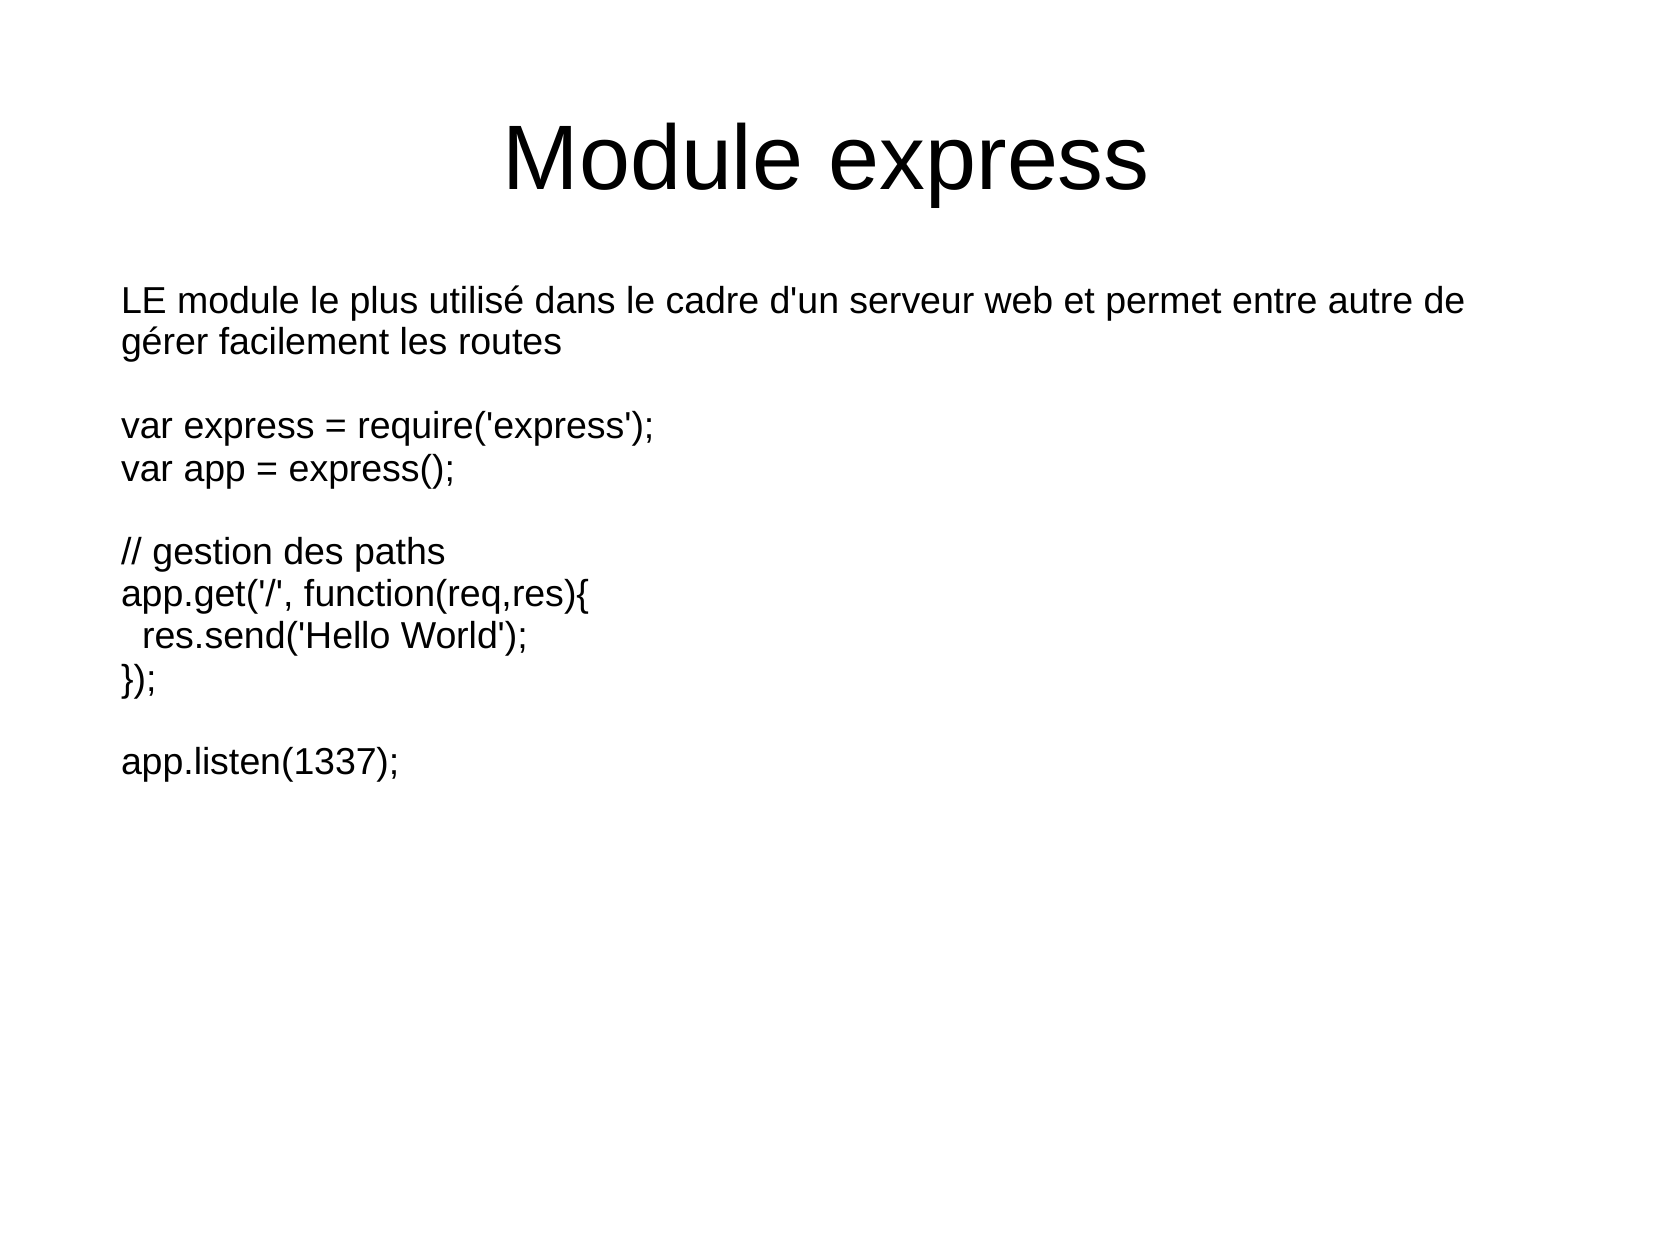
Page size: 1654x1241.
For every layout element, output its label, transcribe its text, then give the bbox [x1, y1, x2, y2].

text_box LE module le plus utilisé dans le cadre d'un serveur web et permet entre autre de gérer facilement les routes var express = require('express'); var app = express(); // gestion des paths app.get('/', function(req,res){ res.send('Hello World'); }); app.listen(1337); [106, 271, 1524, 1043]
title Module express [82, 49, 1571, 257]
